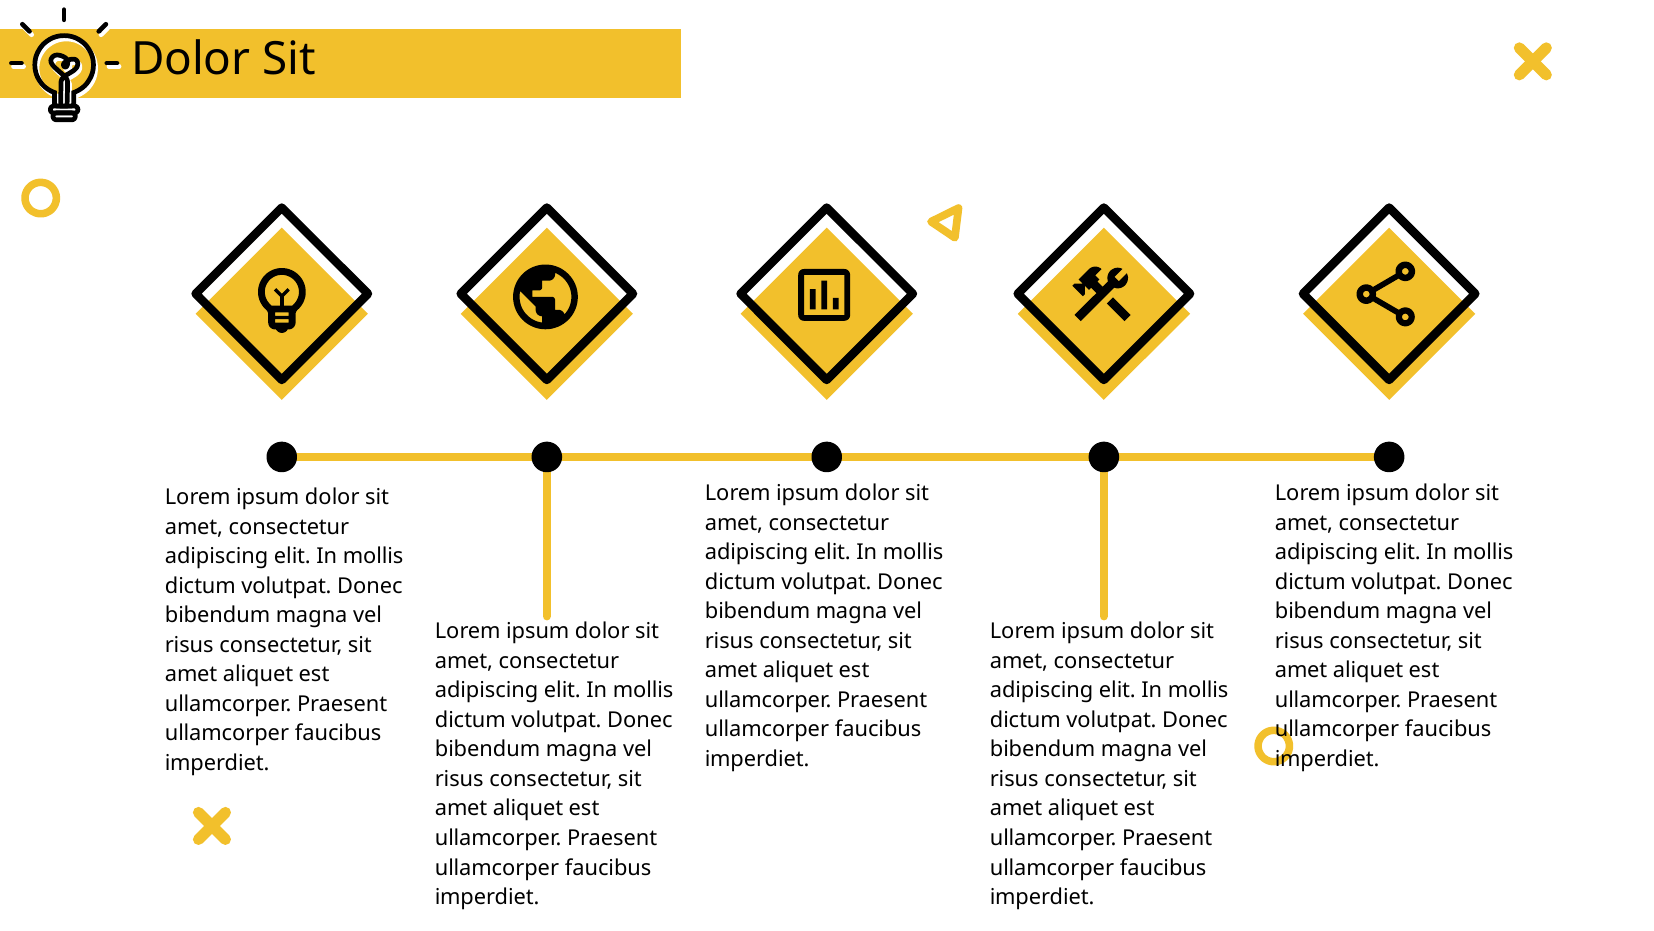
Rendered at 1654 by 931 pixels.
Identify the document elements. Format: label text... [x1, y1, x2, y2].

text_box [754, 227, 900, 373]
title Dolor Sit [131, 16, 577, 97]
text_box Lorem ipsum dolor sit amet, consectetur adipiscing elit. In mollis dictum volutpat. Donec bibendum magna vel risus consectetur, sit amet aliquet est ullamcorper. Praesent ullamcorper faucibus imperdiet. [989, 615, 1230, 911]
text_box [209, 227, 355, 373]
text_box [1316, 227, 1462, 372]
text_box Lorem ipsum dolor sit amet, consectetur adipiscing elit. In mollis dictum volutpat. Donec bibendum magna vel risus consectetur, sit amet aliquet est ullamcorper. Praesent ullamcorper faucibus imperdiet. [704, 477, 945, 773]
text_box Lorem ipsum dolor sit amet, consectetur adipiscing elit. In mollis dictum volutpat. Donec bibendum magna vel risus consectetur, sit amet aliquet est ullamcorper. Praesent ullamcorper faucibus imperdiet. [1274, 477, 1515, 773]
text_box [1373, 441, 1405, 473]
text_box Lorem ipsum dolor sit amet, consectetur adipiscing elit. In mollis dictum volutpat. Donec bibendum magna vel risus consectetur, sit amet aliquet est ullamcorper. Praesent ullamcorper faucibus imperdiet. [434, 615, 675, 911]
text_box [740, 307, 913, 400]
text_box [266, 441, 297, 473]
text_box [1088, 441, 1120, 473]
text_box [460, 307, 633, 400]
text_box Lorem ipsum dolor sit amet, consectetur adipiscing elit. In mollis dictum volutpat. Donec bibendum magna vel risus consectetur, sit amet aliquet est ullamcorper. Praesent ullamcorper faucibus imperdiet. [164, 481, 405, 777]
text_box [1303, 307, 1476, 400]
text_box [1031, 227, 1177, 372]
text_box [195, 307, 368, 400]
text_box [1017, 307, 1191, 400]
text_box [474, 227, 620, 372]
text_box [531, 441, 563, 473]
text_box [811, 441, 842, 473]
